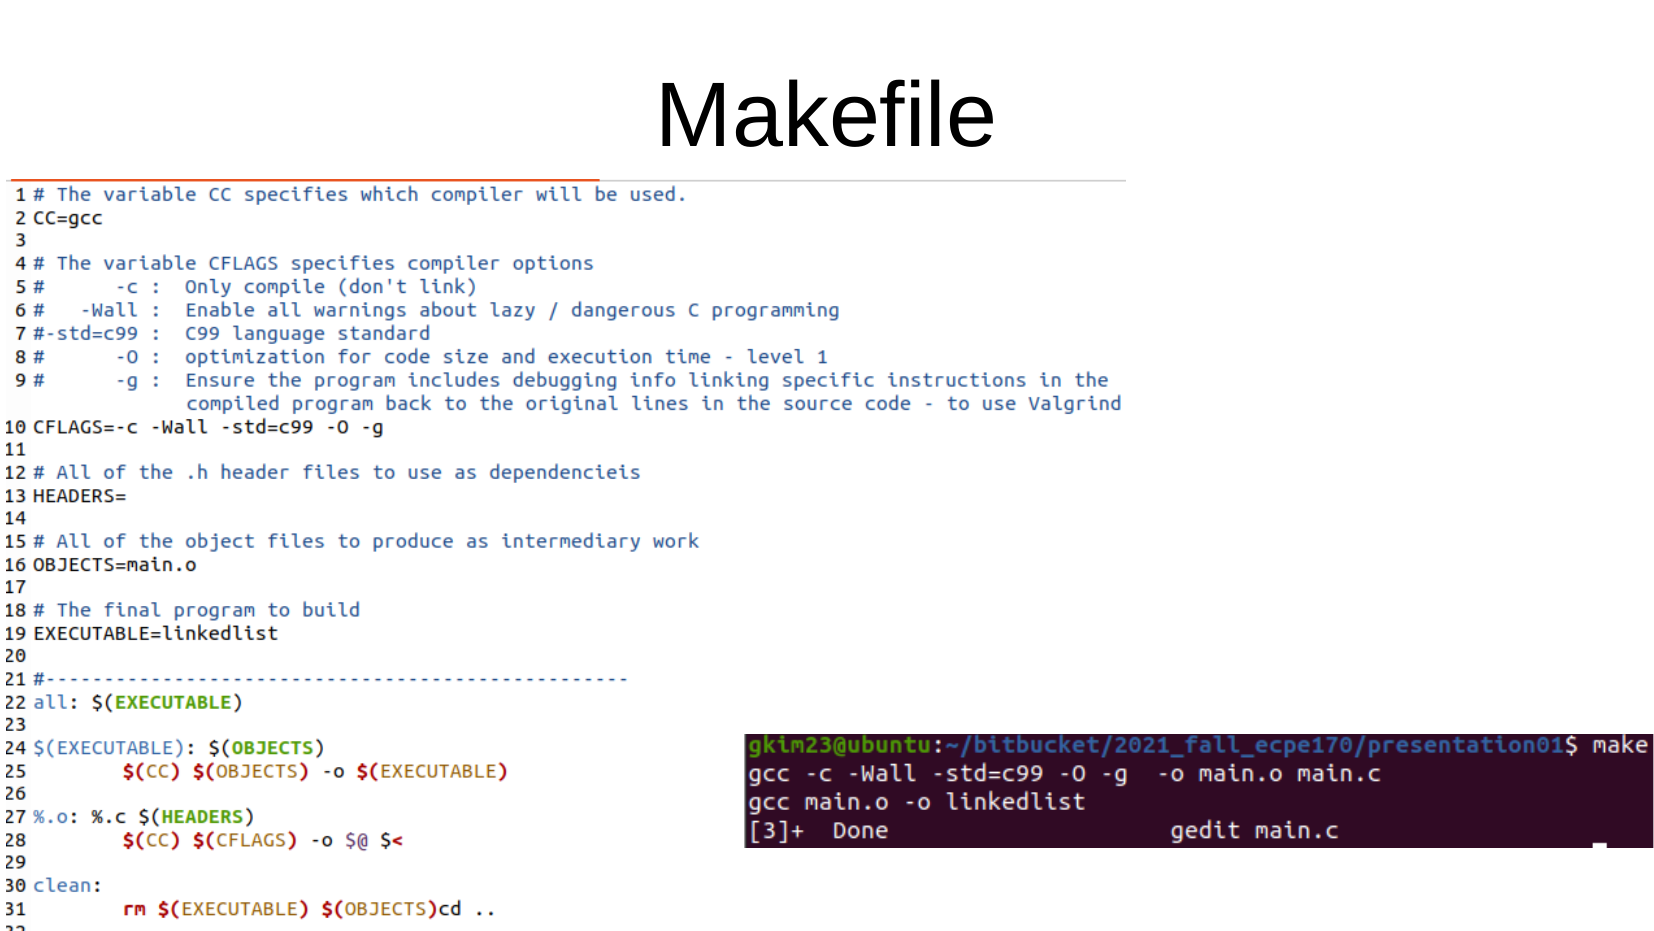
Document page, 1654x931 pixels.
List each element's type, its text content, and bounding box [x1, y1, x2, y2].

title Makefile [82, 37, 1571, 193]
picture [6, 179, 1654, 931]
